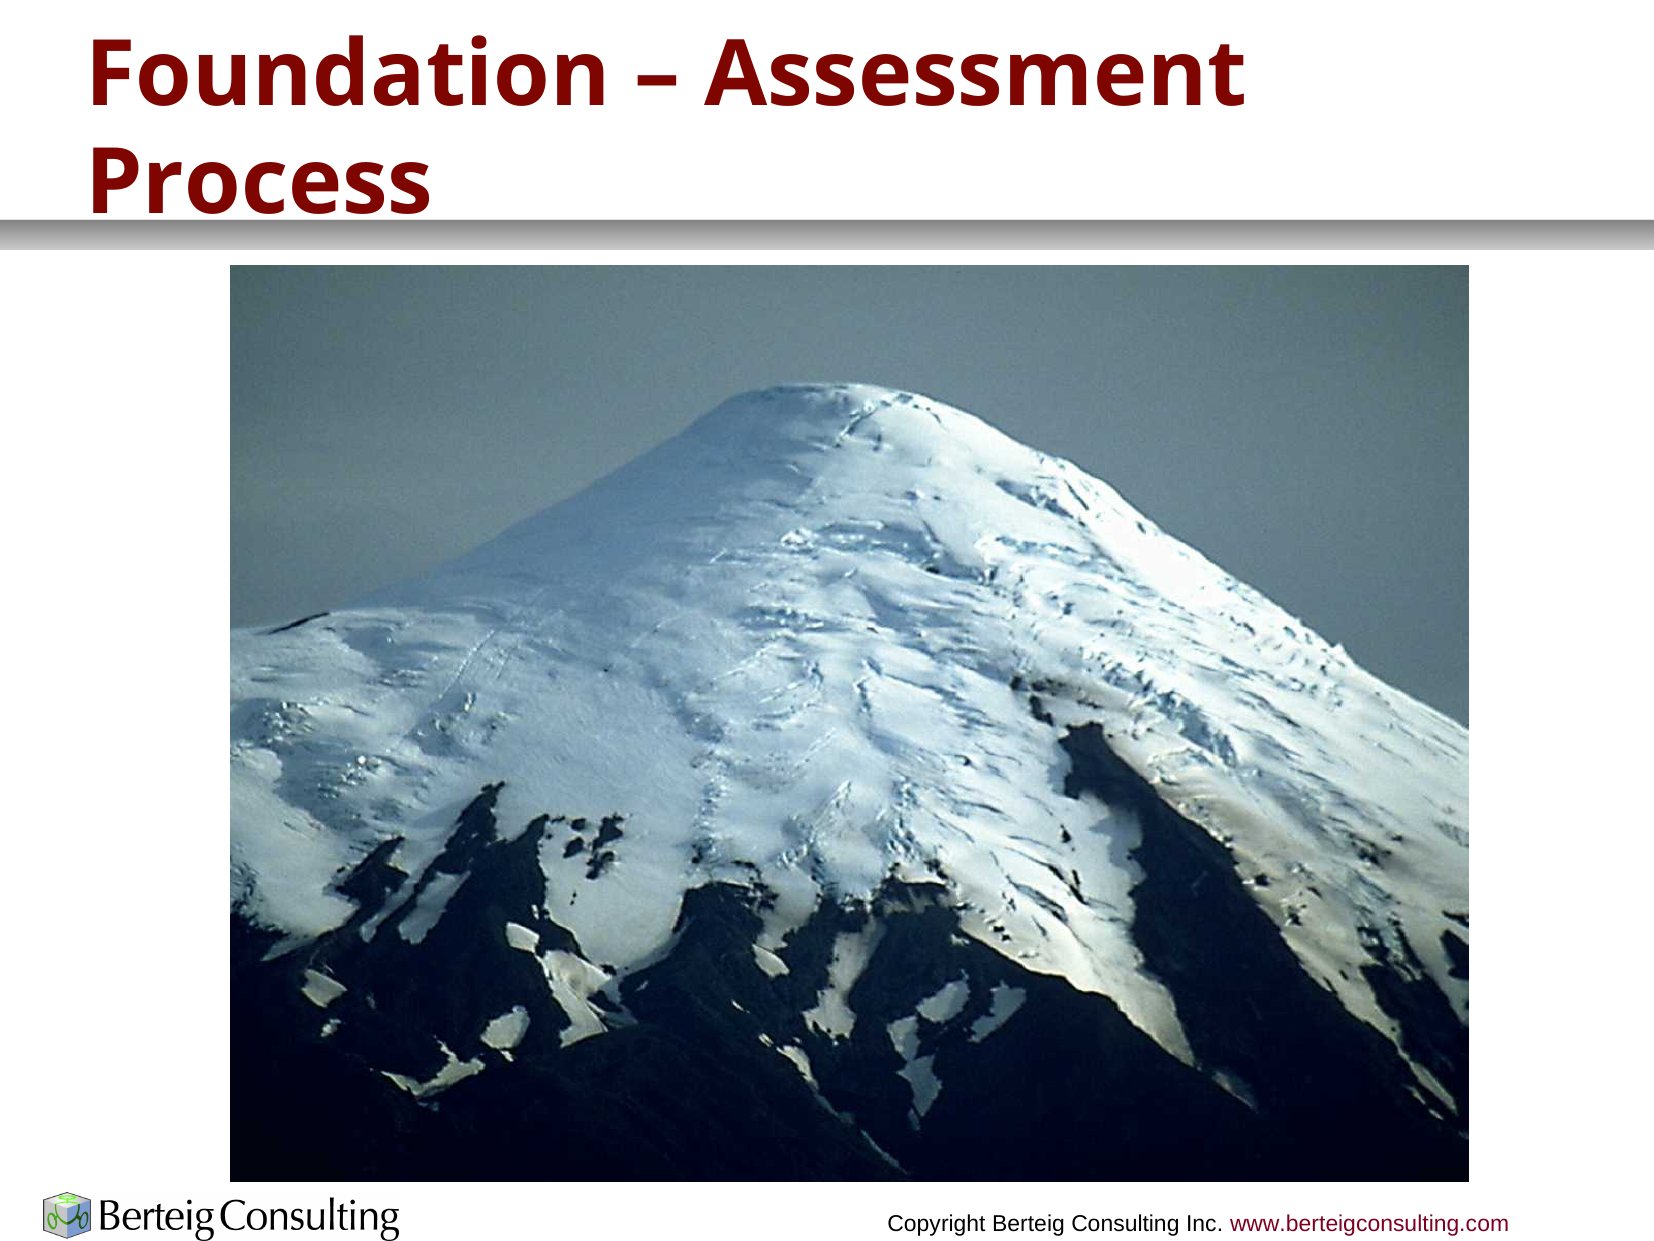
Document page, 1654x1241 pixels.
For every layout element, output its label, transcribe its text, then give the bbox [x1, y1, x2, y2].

text_box [0, 219, 85, 250]
text_box [1614, 219, 1654, 250]
picture [230, 265, 1469, 1182]
text_box Copyright Berteig Consulting Inc. www.berteigconsulting.com [887, 1211, 1654, 1237]
text_box Foundation – Assessment Process [85, 0, 1614, 254]
picture [43, 1192, 399, 1241]
